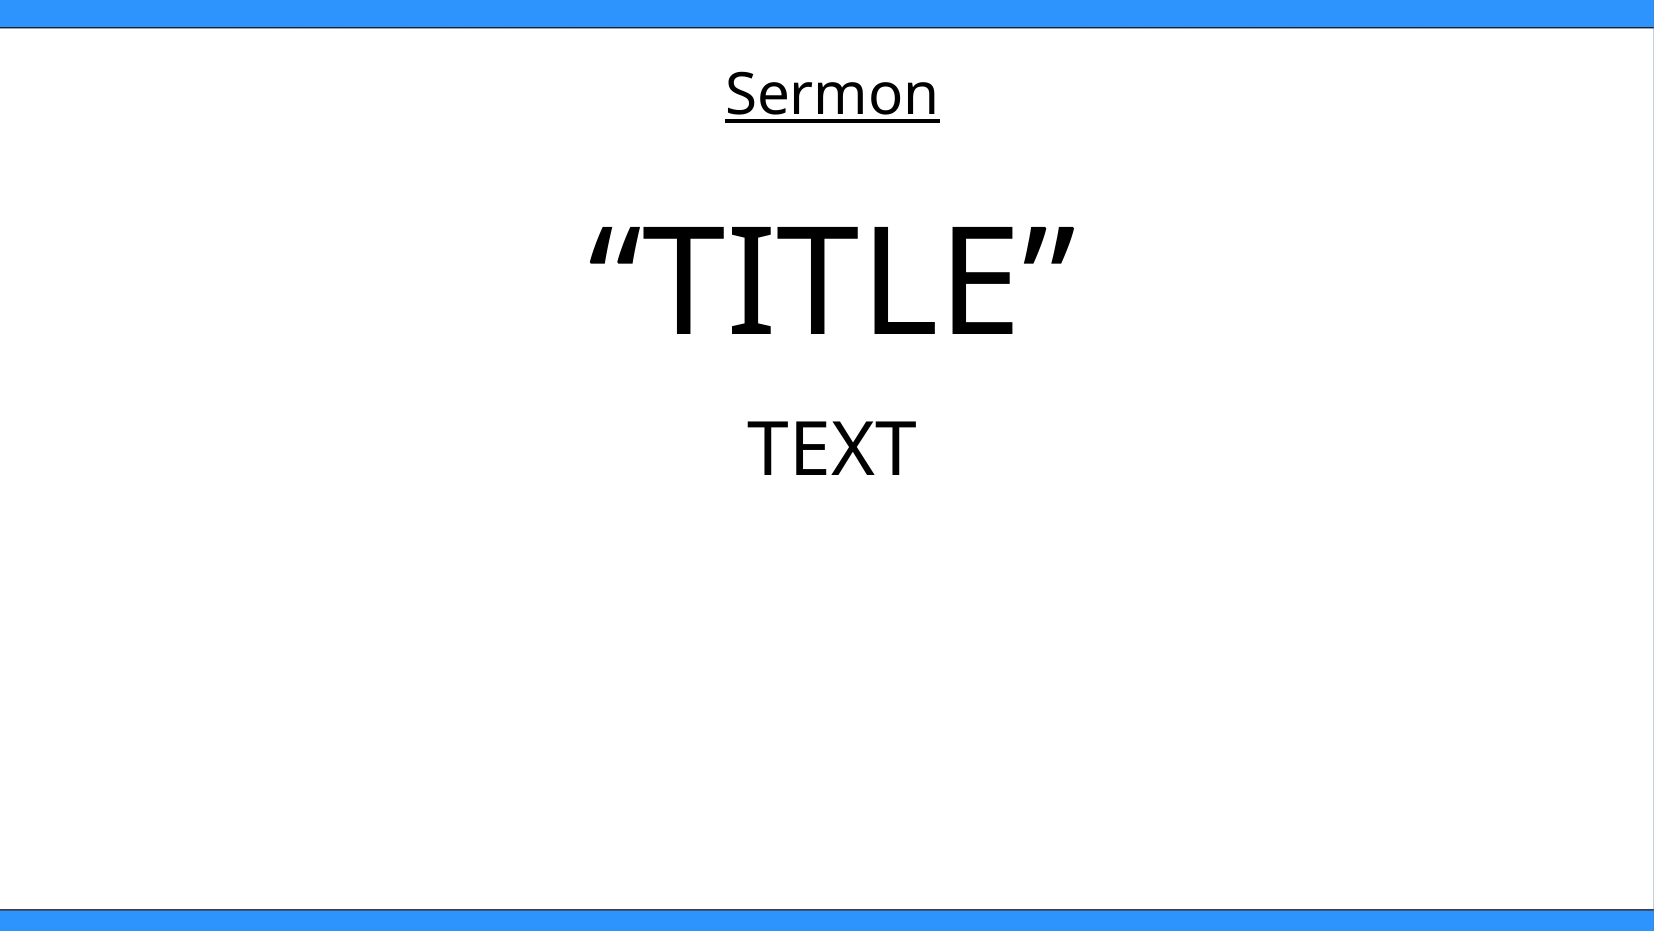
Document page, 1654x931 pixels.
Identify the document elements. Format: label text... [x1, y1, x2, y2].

text_box Sermon “TITLE” TEXT [105, 45, 1561, 511]
picture [0, 0, 1654, 931]
